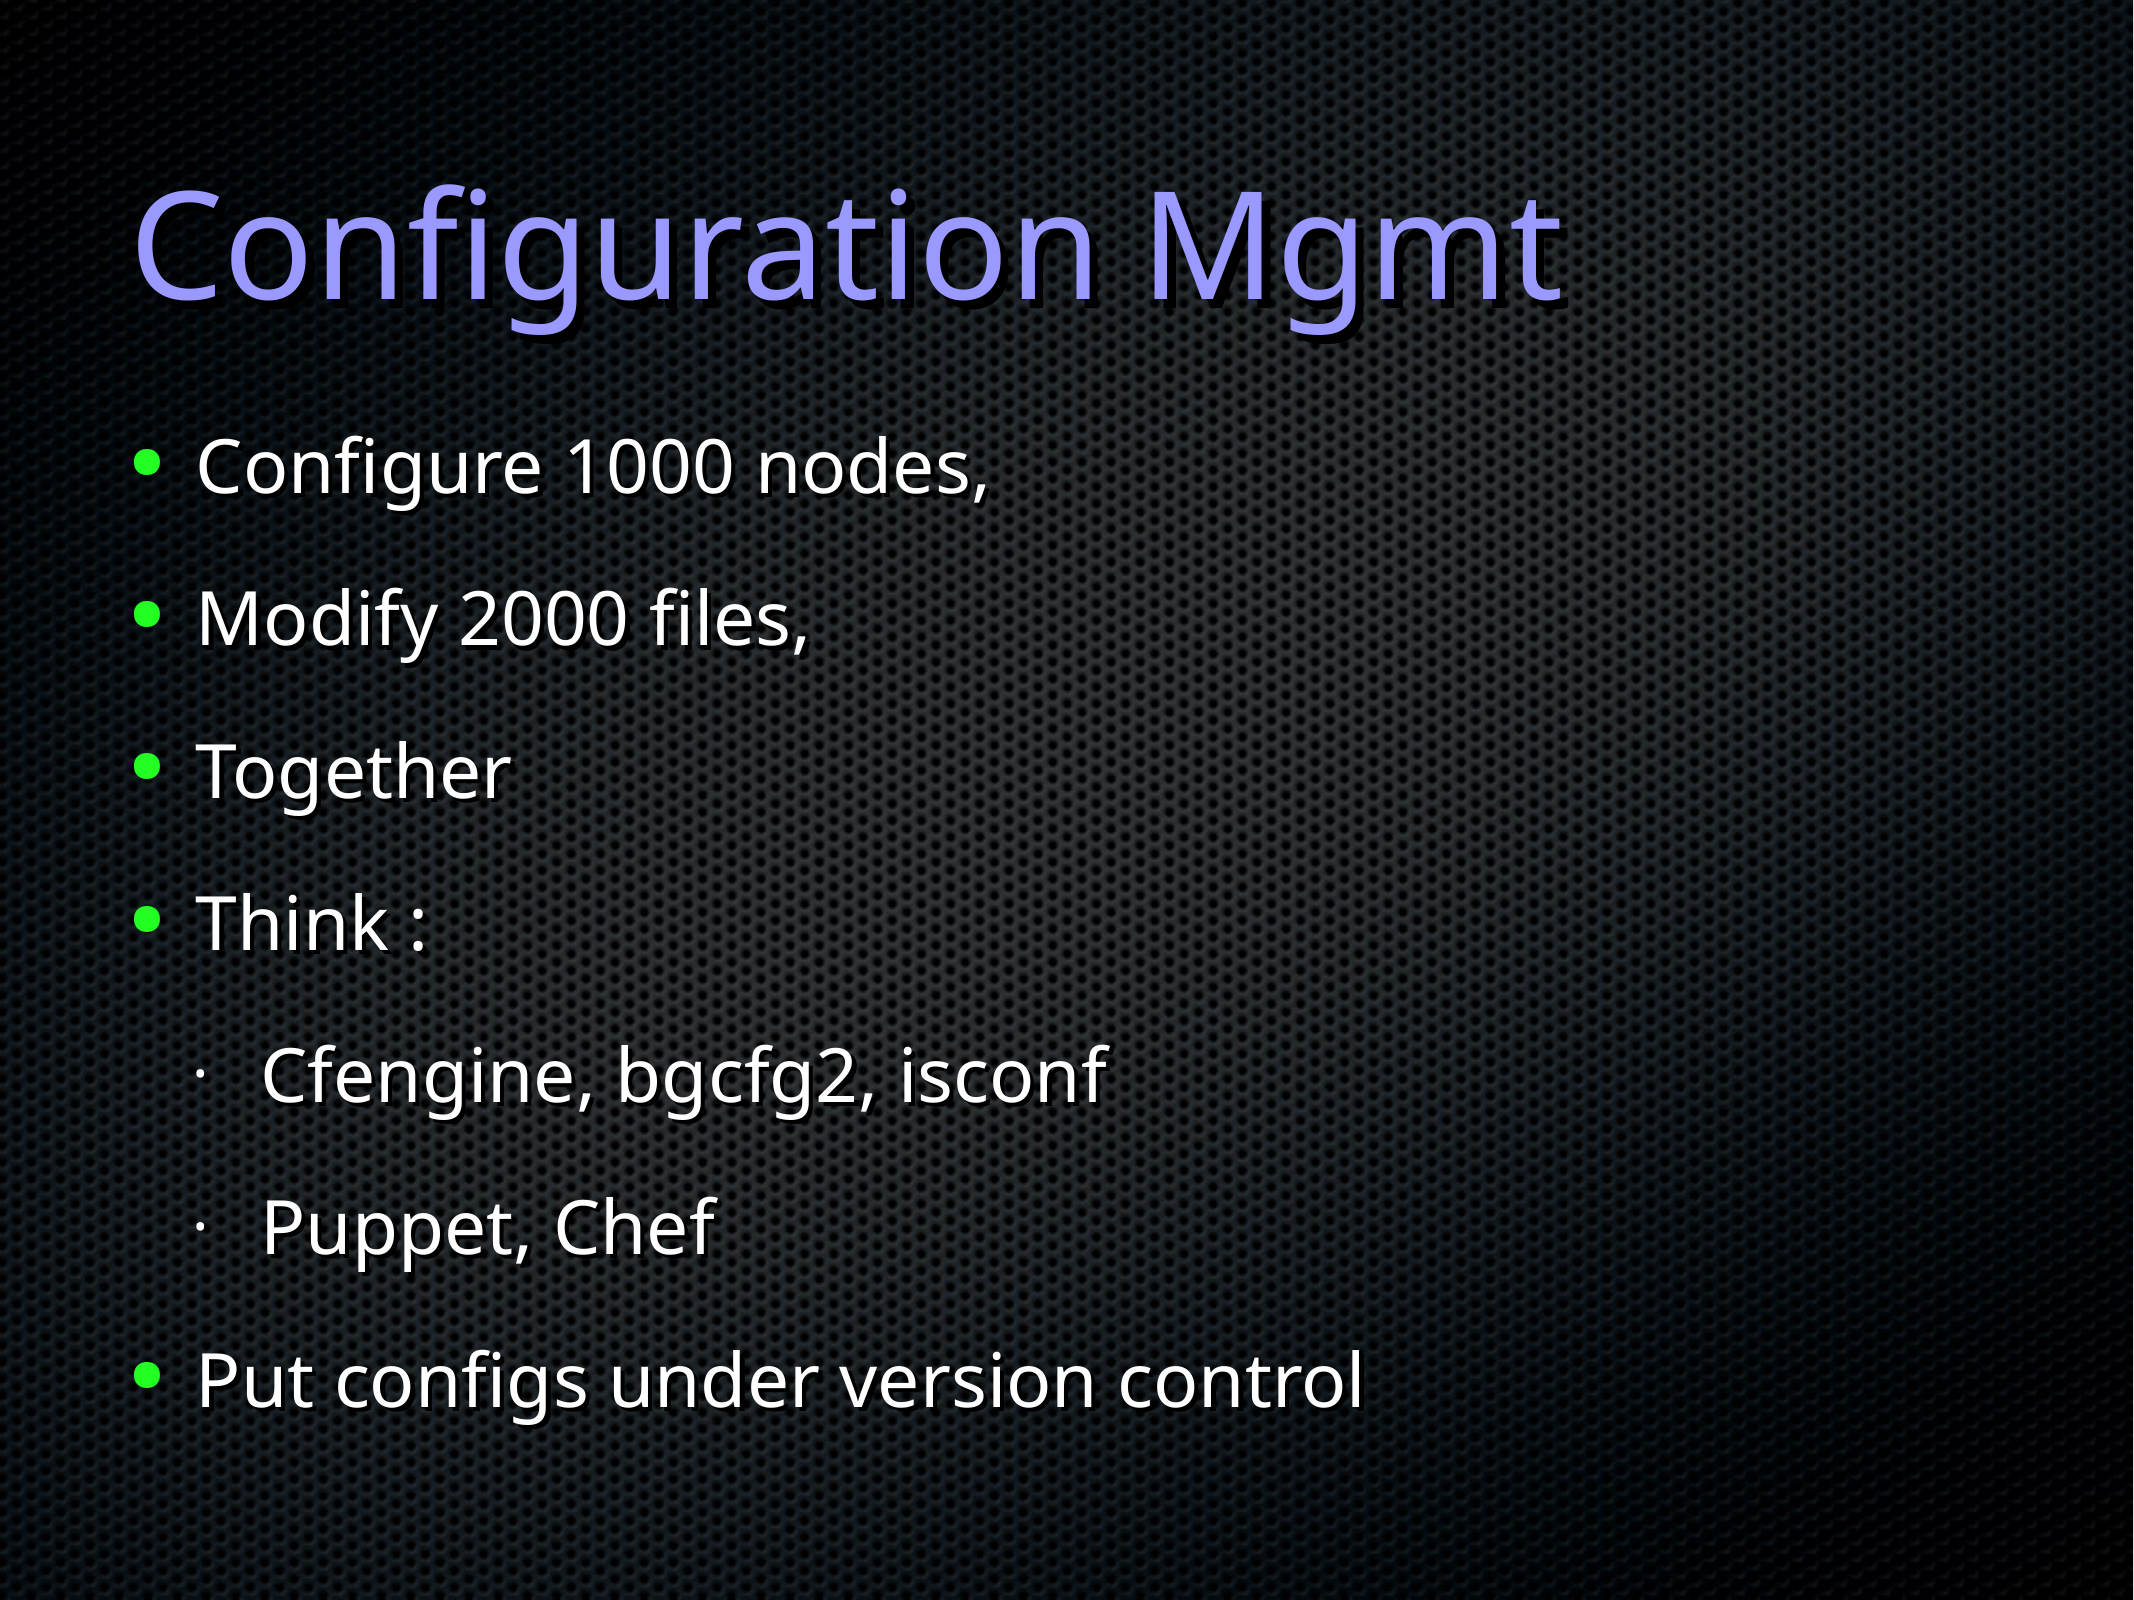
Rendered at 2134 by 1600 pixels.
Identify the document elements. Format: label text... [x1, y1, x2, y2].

list Configure 1000 nodes, Modify 2000 files, Together Think : Cfengine, bgcfg2, isconf Puppet, Chef Put configs under version control [129, 413, 2005, 1522]
picture [0, 0, 2134, 1600]
title Configuration Mgmt [129, 49, 2005, 413]
